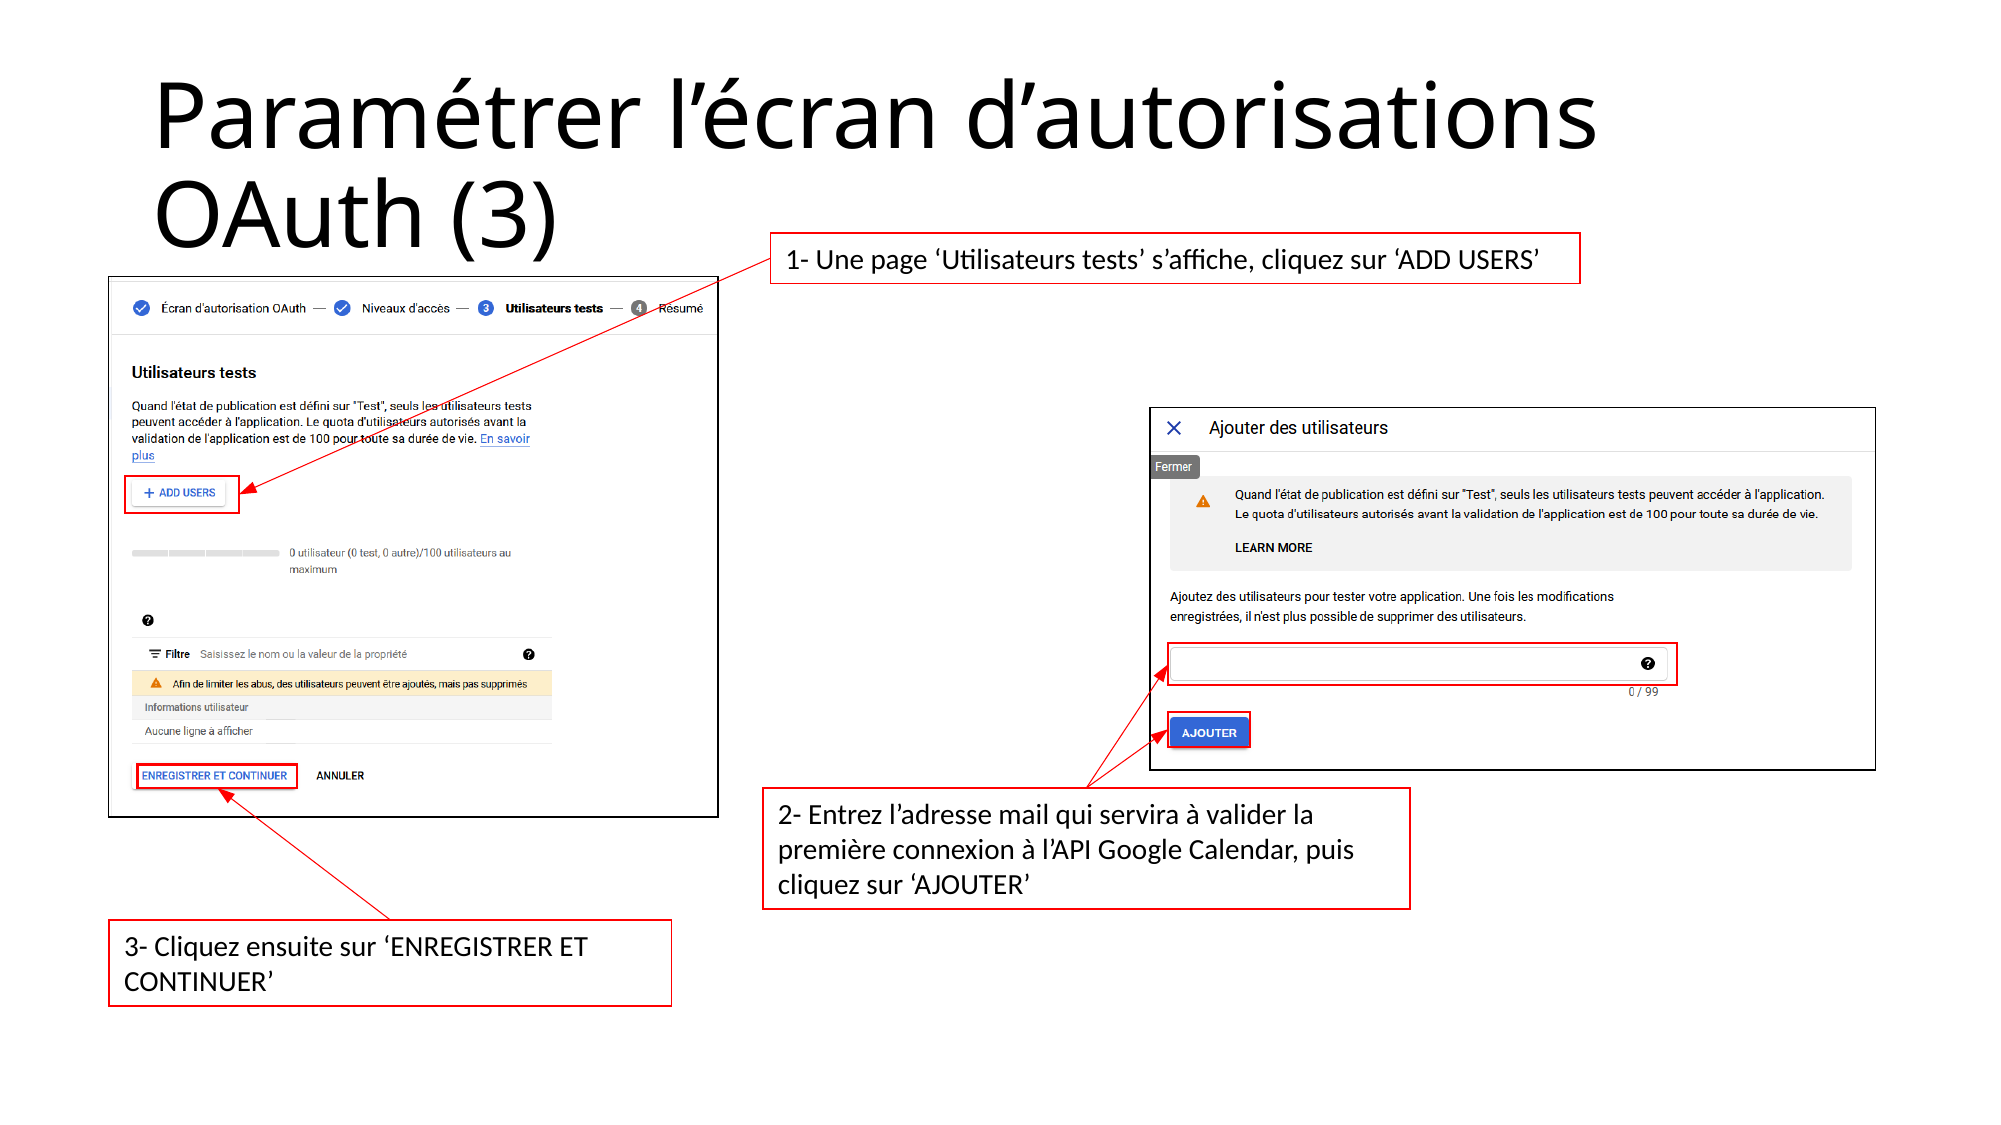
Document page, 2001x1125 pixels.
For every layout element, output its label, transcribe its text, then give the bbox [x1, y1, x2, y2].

text_box 3- Cliquez ensuite sur ‘ENREGISTRER ET CONTINUER’ [109, 920, 672, 1006]
picture [1169, 713, 1249, 746]
text_box 2- Entrez l’adresse mail qui servira à valider la première connexion à l’API Google Calendar, puis cliquez sur ‘AJOUTER’ [762, 787, 1411, 910]
picture [126, 477, 238, 512]
picture [1169, 644, 1676, 684]
text_box 1- Une page ‘Utilisateurs tests’ s’affiche, cliquez sur ‘ADD USERS’ [770, 233, 1580, 284]
title Paramétrer l’écran d’autorisations OAuth (3) [137, 59, 1904, 278]
picture [1150, 408, 1875, 770]
picture [109, 277, 718, 817]
picture [139, 766, 296, 787]
